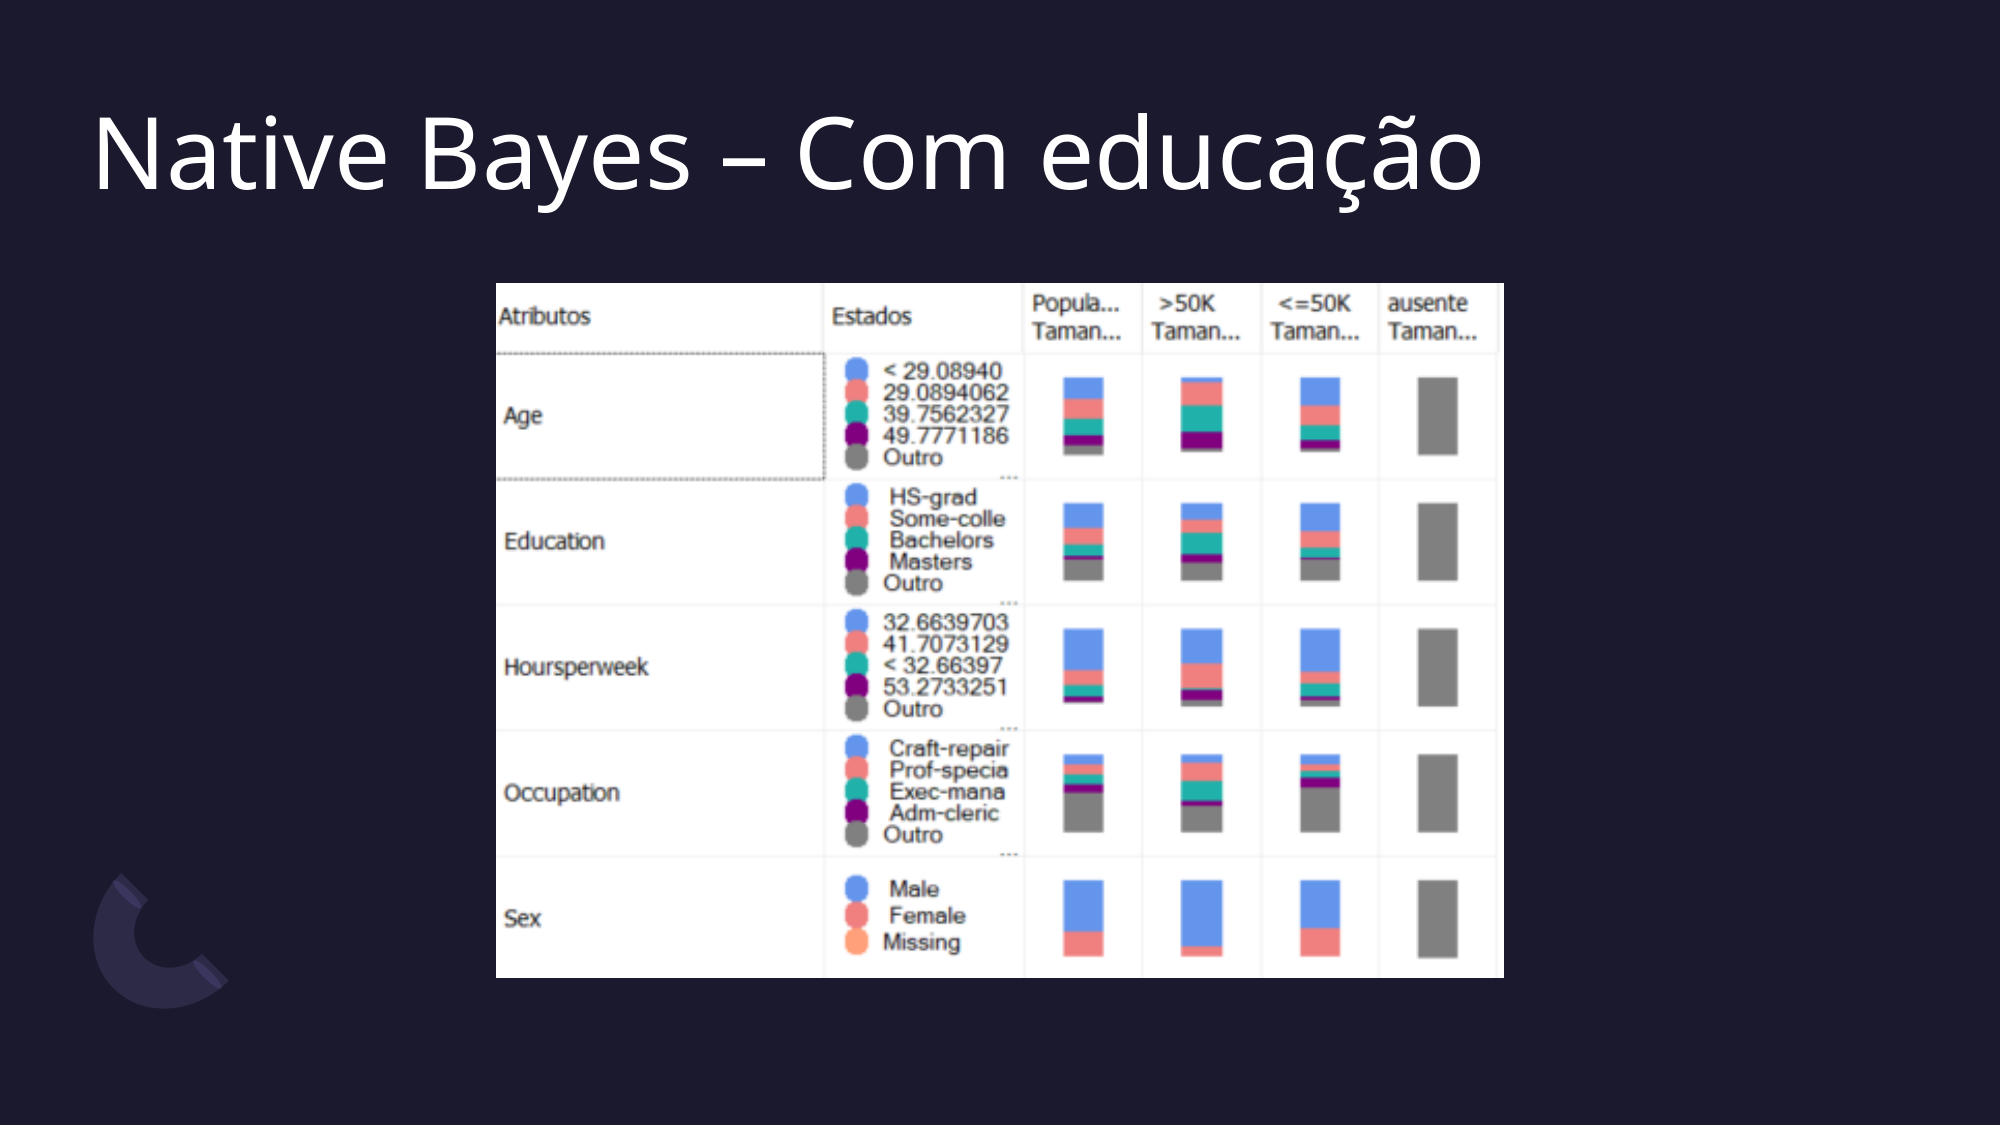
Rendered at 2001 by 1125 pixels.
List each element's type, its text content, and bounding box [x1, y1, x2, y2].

picture [496, 283, 1504, 978]
title Native Bayes – Com educação [90, 90, 1910, 309]
